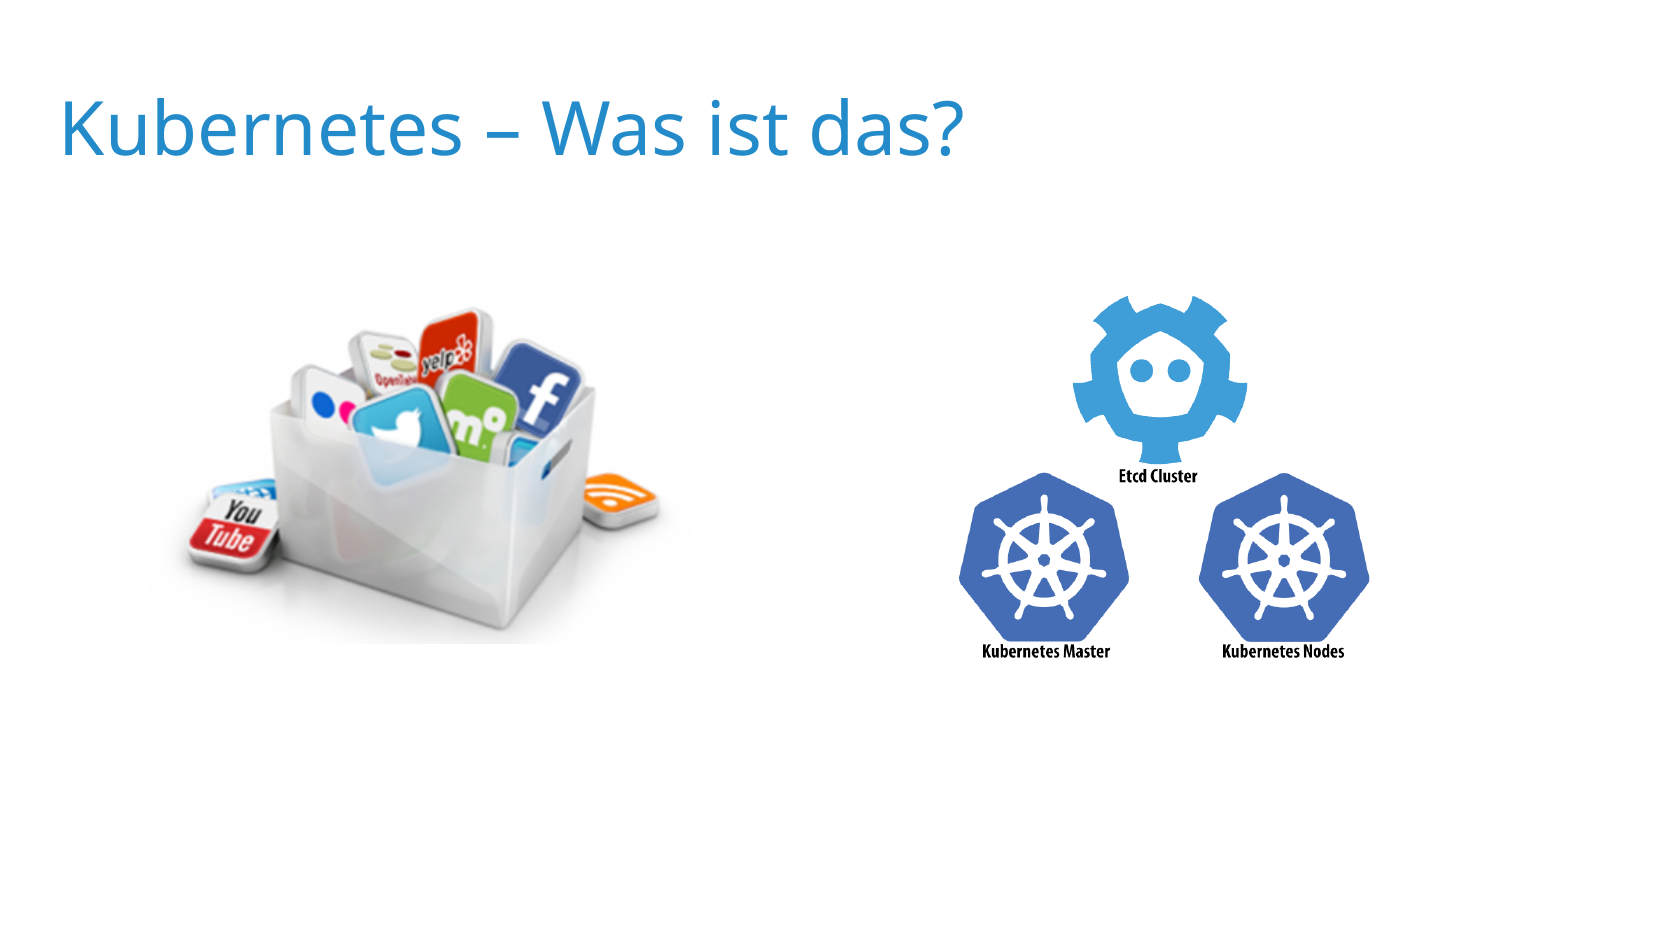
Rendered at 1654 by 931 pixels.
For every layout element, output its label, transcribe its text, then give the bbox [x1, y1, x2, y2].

title Kubernetes – Was ist das? [59, 59, 1595, 178]
picture [954, 271, 1374, 691]
picture [94, 296, 789, 644]
